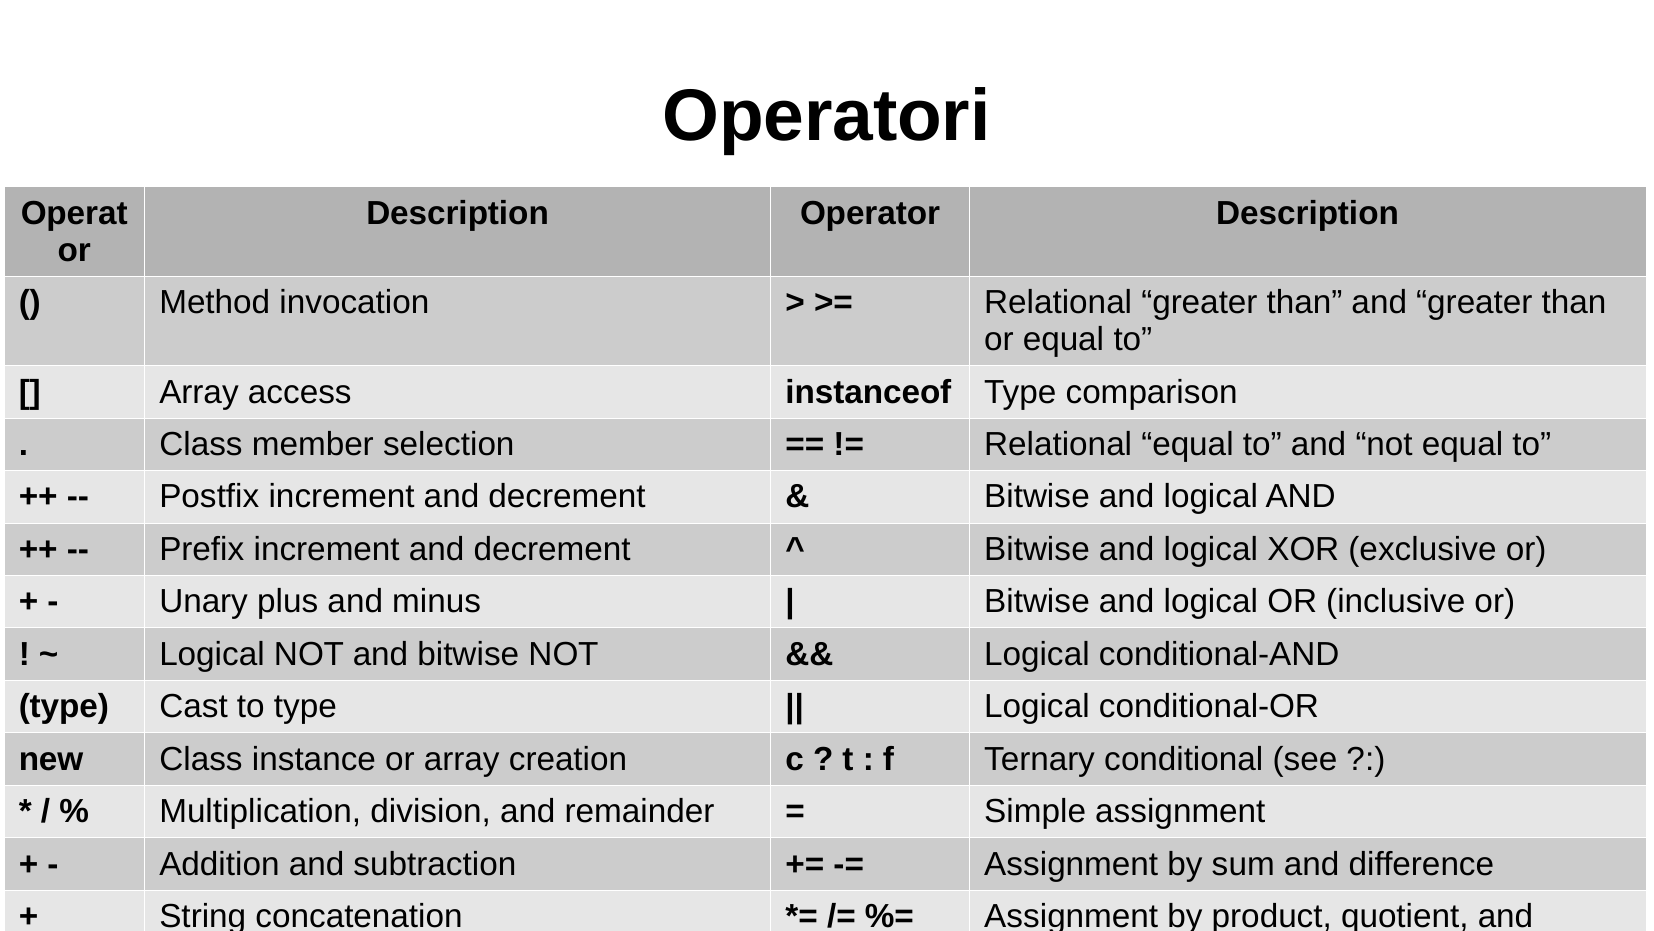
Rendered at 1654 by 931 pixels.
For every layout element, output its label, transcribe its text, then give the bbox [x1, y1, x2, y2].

table_cell Ternary conditional (see ?:) [970, 733, 1646, 785]
title Operatori [82, 37, 1571, 193]
table_cell Unary plus and minus [145, 576, 770, 627]
table_cell + [5, 891, 144, 931]
table_cell && [771, 628, 969, 680]
table_cell *= /= %= [771, 891, 969, 931]
table_cell ! ~ [5, 628, 144, 680]
table_cell () [5, 277, 144, 365]
table_cell Array access [145, 366, 770, 418]
table_cell += -= [771, 838, 969, 890]
table_cell Simple assignment [970, 786, 1646, 837]
table_cell String concatenation [145, 891, 770, 931]
table_cell Class member selection [145, 419, 770, 470]
table_header Operator [771, 193, 969, 276]
table_cell & [771, 471, 969, 523]
table_cell Relational “equal to” and “not equal to” [970, 419, 1646, 470]
table_cell (type) [5, 681, 144, 732]
table_cell Relational “greater than” and “greater than or equal to” [970, 277, 1646, 365]
table_cell * / % [5, 786, 144, 837]
table_cell . [5, 419, 144, 470]
table_cell Method invocation [145, 277, 770, 365]
table_cell = [771, 786, 969, 837]
table_cell Bitwise and logical AND [970, 471, 1646, 523]
table_cell | [771, 576, 969, 627]
table_cell ++ -- [5, 524, 144, 575]
table_cell Cast to type [145, 681, 770, 732]
table_cell Type comparison [970, 366, 1646, 418]
table_cell Class instance or array creation [145, 733, 770, 785]
table_cell Assignment by product, quotient, and remainder [970, 891, 1646, 931]
table_cell Bitwise and logical XOR (exclusive or) [970, 524, 1646, 575]
table_cell [] [5, 366, 144, 418]
table_cell ++ -- [5, 471, 144, 523]
table_cell new [5, 733, 144, 785]
table_header Description [970, 187, 1646, 276]
table_cell > >= [771, 277, 969, 365]
table_cell Logical NOT and bitwise NOT [145, 628, 770, 680]
table_cell Postfix increment and decrement [145, 471, 770, 523]
table_header Operator [5, 187, 144, 276]
table_cell Logical conditional-OR [970, 681, 1646, 732]
table_cell Bitwise and logical OR (inclusive or) [970, 576, 1646, 627]
table_cell Addition and subtraction [145, 838, 770, 890]
table_cell Prefix increment and decrement [145, 524, 770, 575]
table_cell || [771, 681, 969, 732]
table_cell ^ [771, 524, 969, 575]
table_cell == != [771, 419, 969, 470]
table_cell Multiplication, division, and remainder [145, 786, 770, 837]
table_header Description [145, 193, 770, 276]
table_cell c ? t : f [771, 733, 969, 785]
table_cell Assignment by sum and difference [970, 838, 1646, 890]
table_cell + - [5, 838, 144, 890]
table_cell Logical conditional-AND [970, 628, 1646, 680]
table_cell + - [5, 576, 144, 627]
table_cell instanceof [771, 366, 969, 418]
